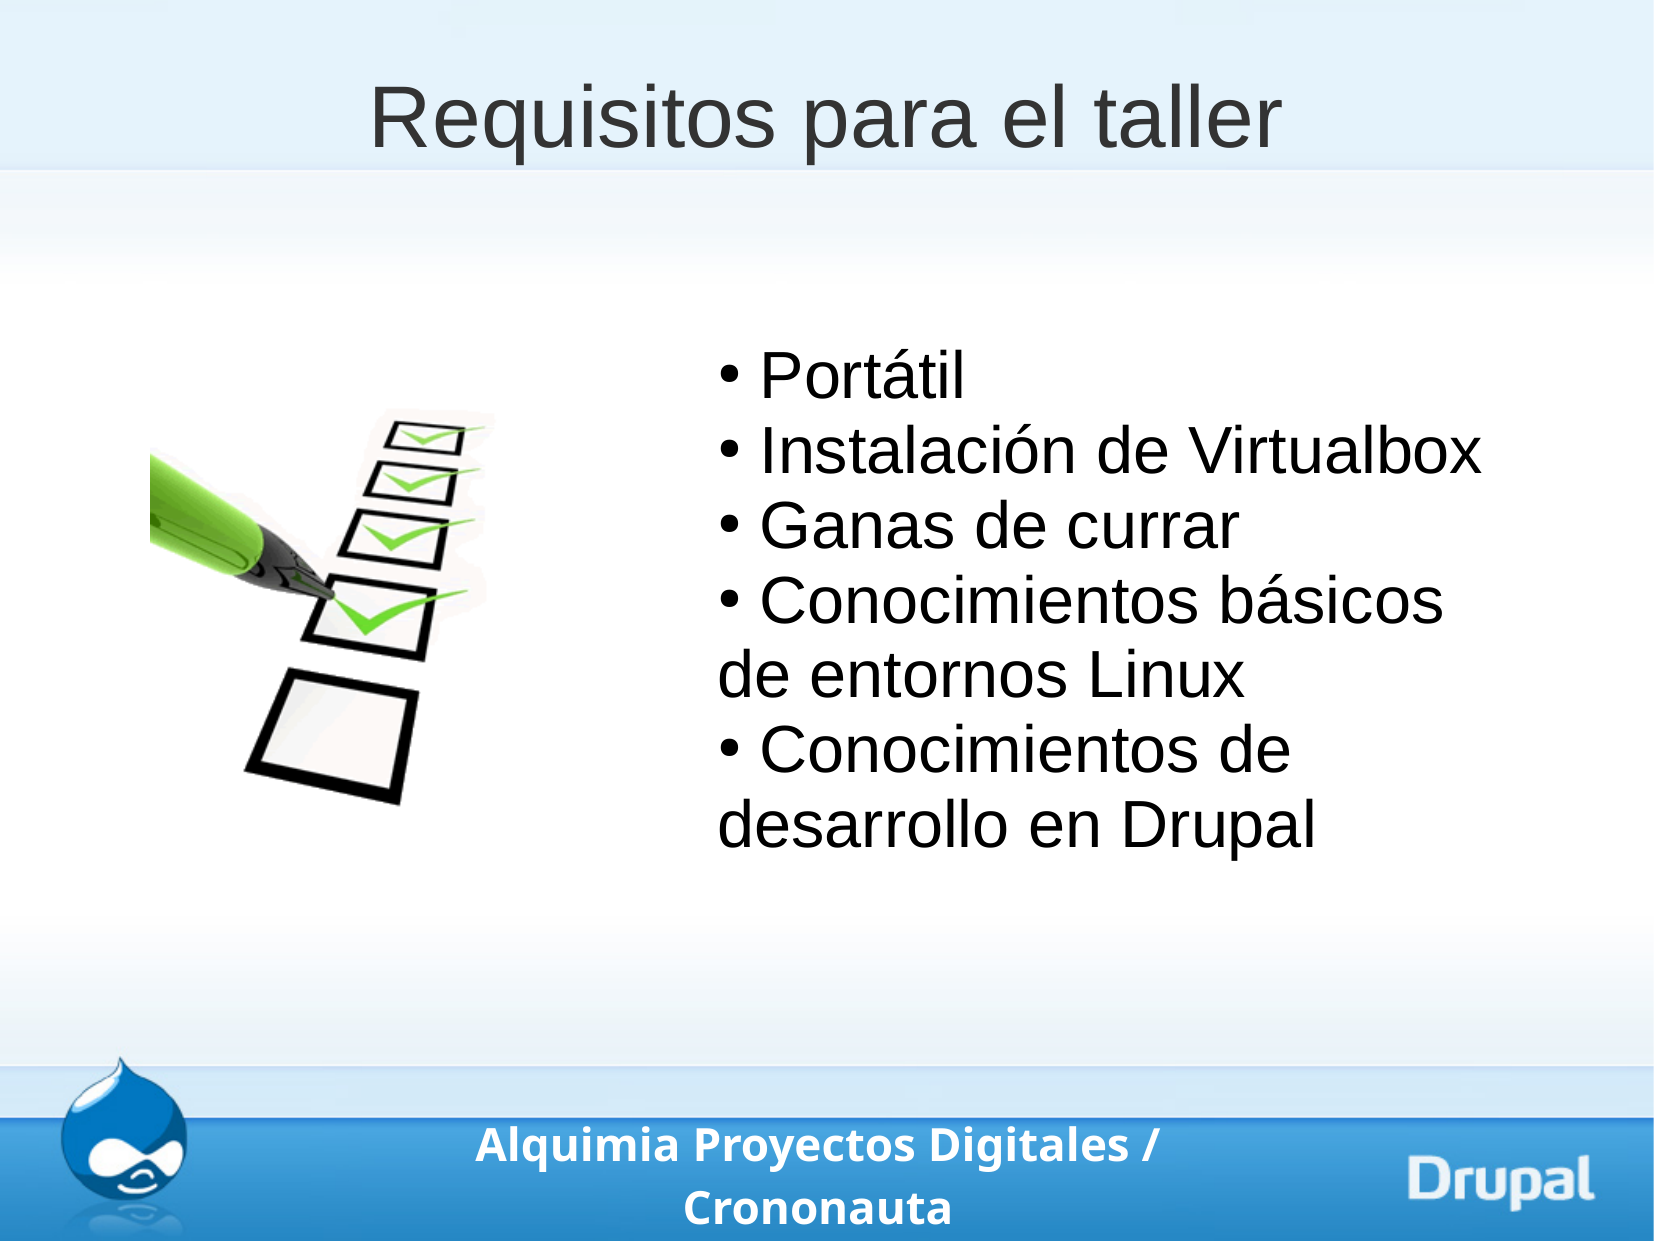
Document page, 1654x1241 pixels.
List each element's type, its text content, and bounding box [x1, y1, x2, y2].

text_box Alquimia Proyectos Digitales / Crononauta [355, 1119, 1281, 1232]
title Requisitos para el taller [82, 23, 1571, 212]
picture [0, 0, 1654, 1241]
subtitle Portátil Instalación de Virtualbox Ganas de currar Conocimientos básicos de entornos Linux Conocimientos de desarrollo en Drupal [717, 262, 1501, 938]
